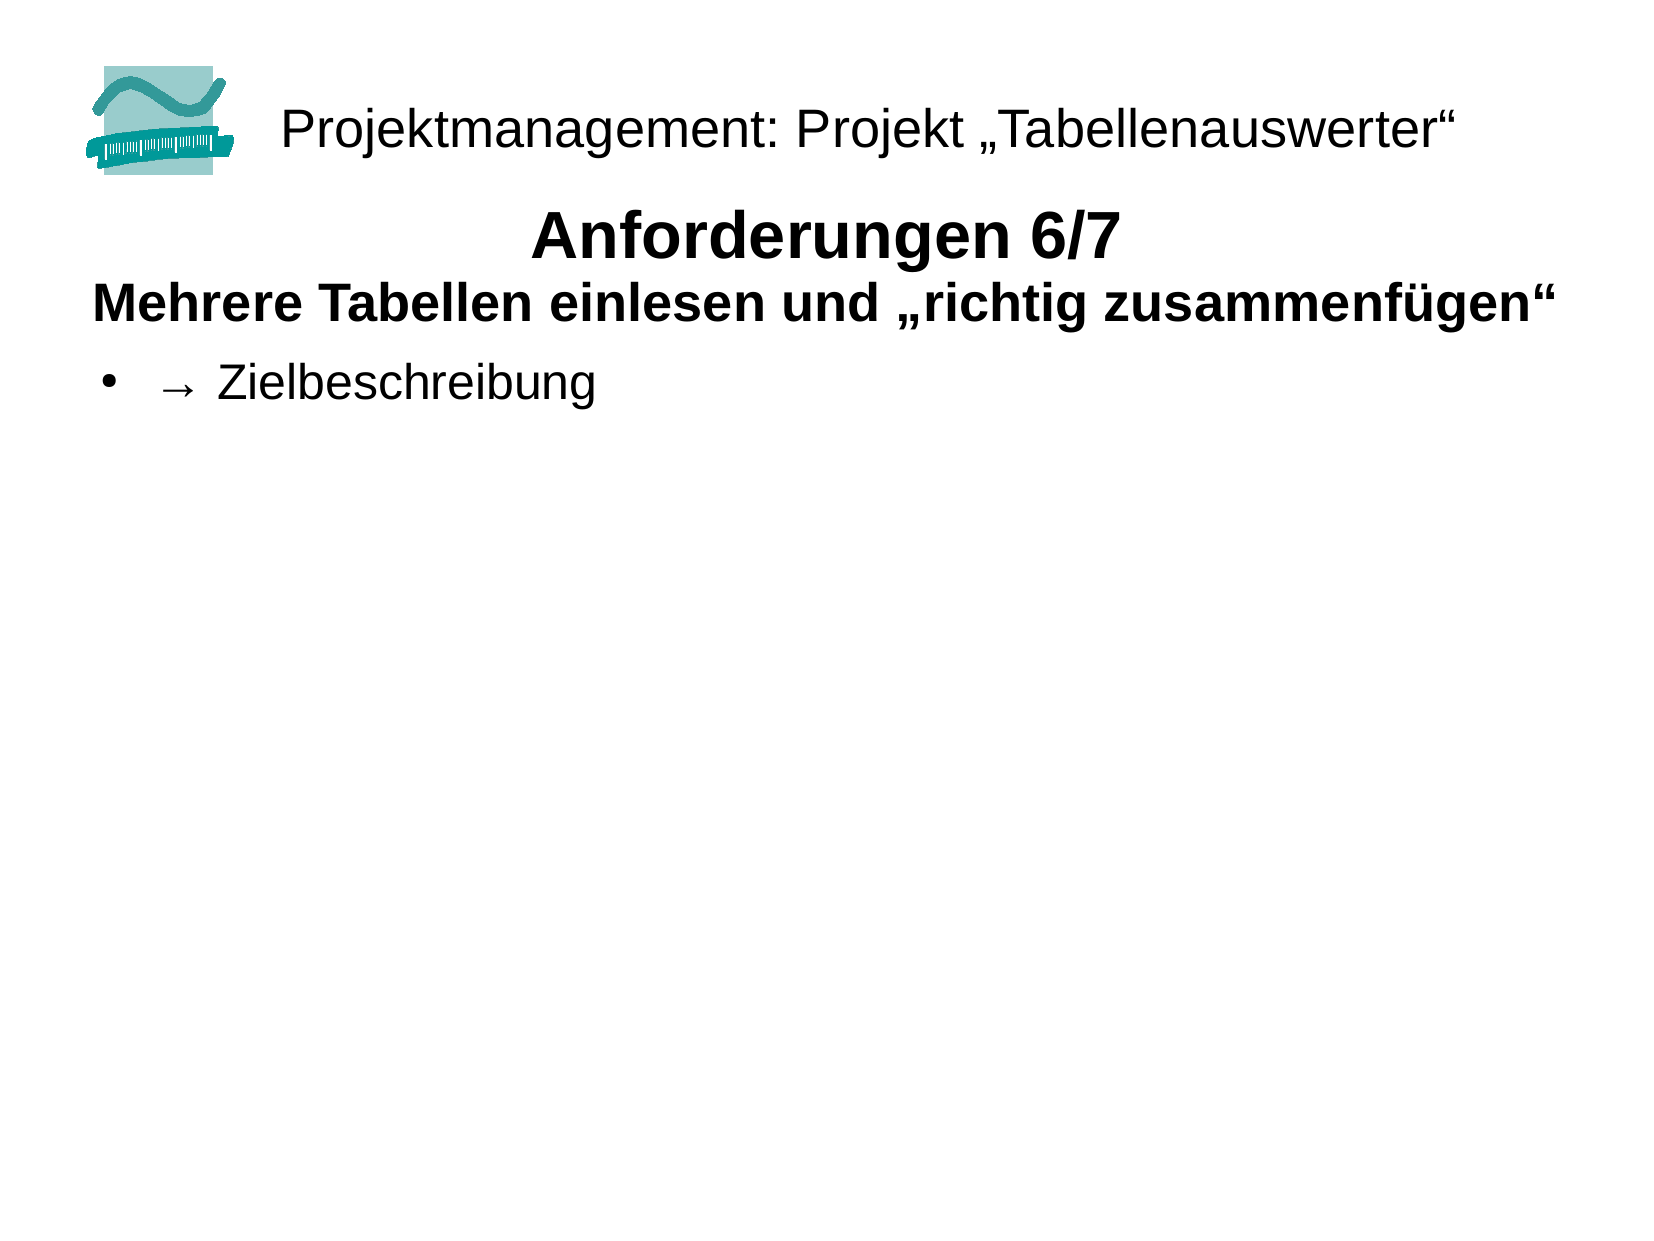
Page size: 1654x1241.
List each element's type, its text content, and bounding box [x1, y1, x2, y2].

list → Zielbeschreibung [82, 354, 1571, 1123]
title Anforderungen 6/7 Mehrere Tabellen einlesen und „richtig zusammenfügen“ [88, 197, 1565, 335]
picture [84, 58, 237, 179]
